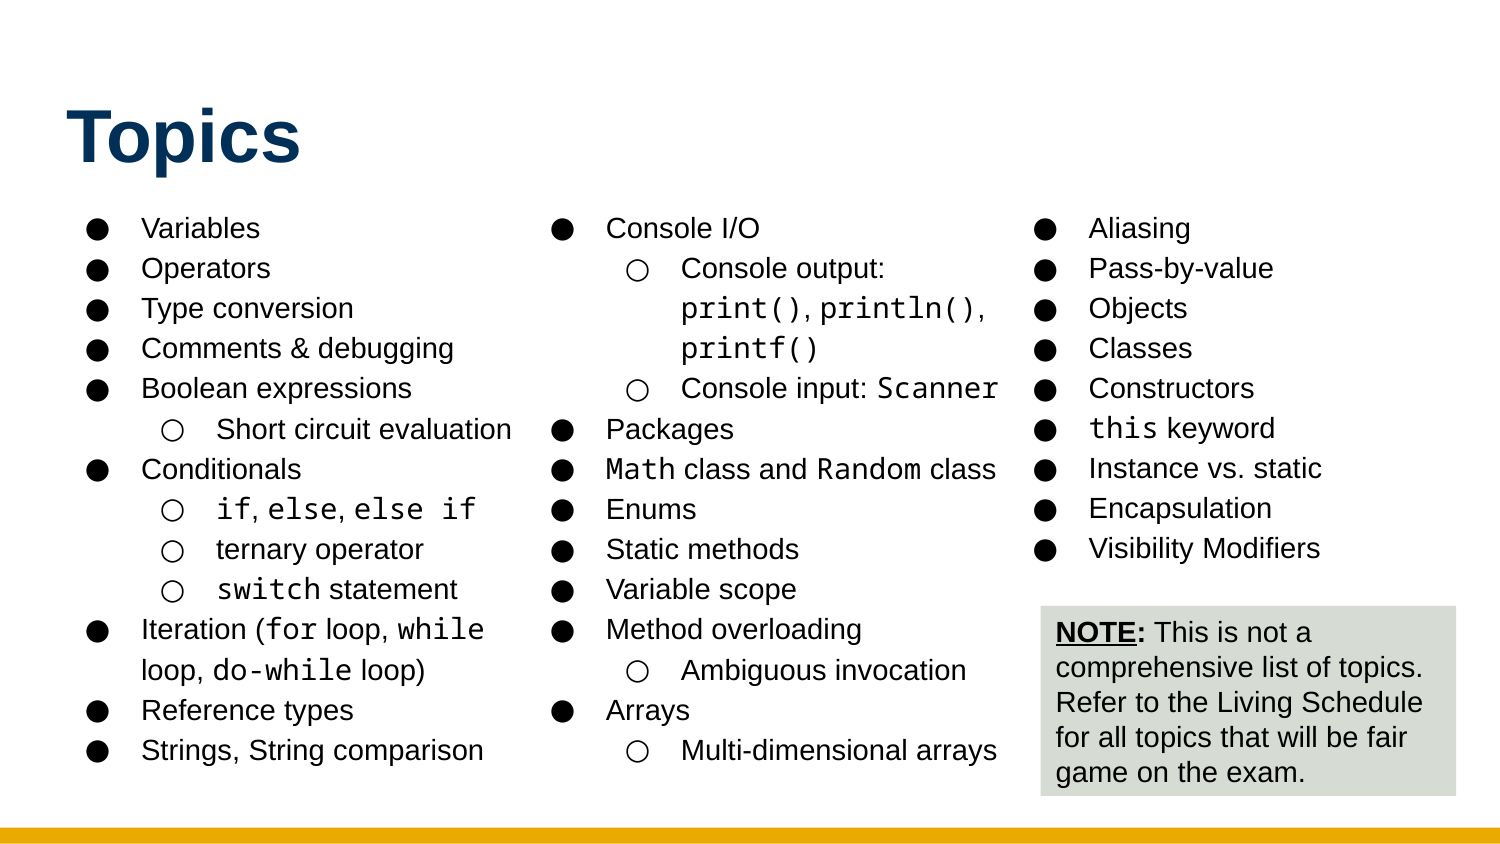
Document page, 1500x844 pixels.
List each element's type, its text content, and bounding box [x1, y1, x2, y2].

text_box NOTE: This is not a comprehensive list of topics. Refer to the Living Schedule for all topics that will be fair game on the exam. [1040, 605, 1457, 796]
text_box Console I/O Console output: print(), println(), printf() Console input: Scanner Packages Math class and Random class Enums Static methods Variable scope Method overloading Ambiguous invocation Arrays Multi-dimensional arrays [516, 188, 1026, 791]
list Aliasing Pass-by-value Objects Classes Constructors this keyword Instance vs. static Encapsulation Visibility Modifiers [1026, 189, 1449, 791]
title Topics [51, 72, 1449, 189]
text_box Variables Operators Type conversion Comments & debugging Boolean expressions Short circuit evaluation Conditionals if, else, else if ternary operator switch statement Iteration (for loop, while loop, do-while loop) Reference types Strings, String comparison [51, 188, 516, 791]
